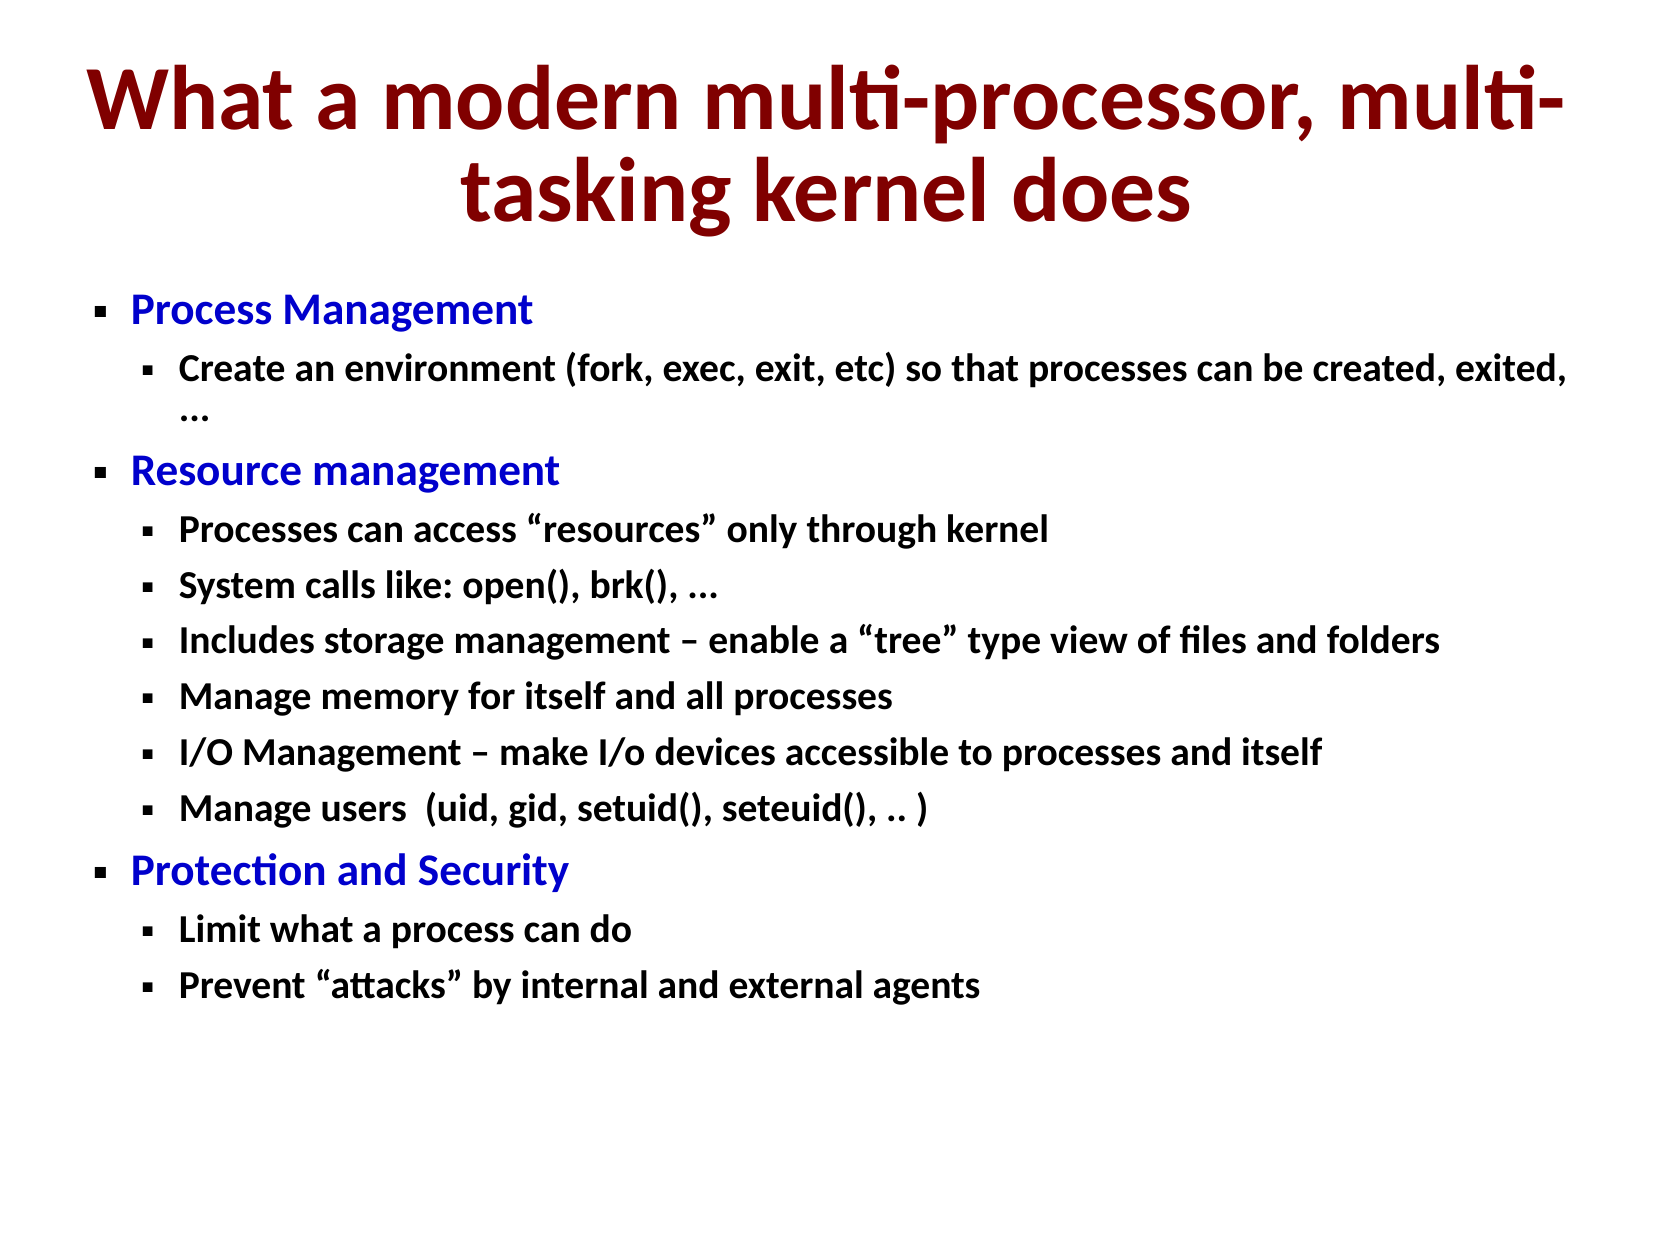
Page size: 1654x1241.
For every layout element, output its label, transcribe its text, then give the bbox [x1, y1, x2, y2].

list Process Management Create an environment (fork, exec, exit, etc) so that processes can be created, exited, ... Resource management Processes can access “resources” only through kernel System calls like: open(), brk(), ... Includes storage management – enable a “tree” type view of files and folders Manage memory for itself and all processes I/O Management – make I/o devices accessible to processes and itself Manage users (uid, gid, setuid(), seteuid(), .. ) Protection and Security Limit what a process can do Prevent “attacks” by internal and external agents [82, 290, 1571, 1010]
title What a modern multi-processor, multi-tasking kernel does [82, 49, 1571, 257]
